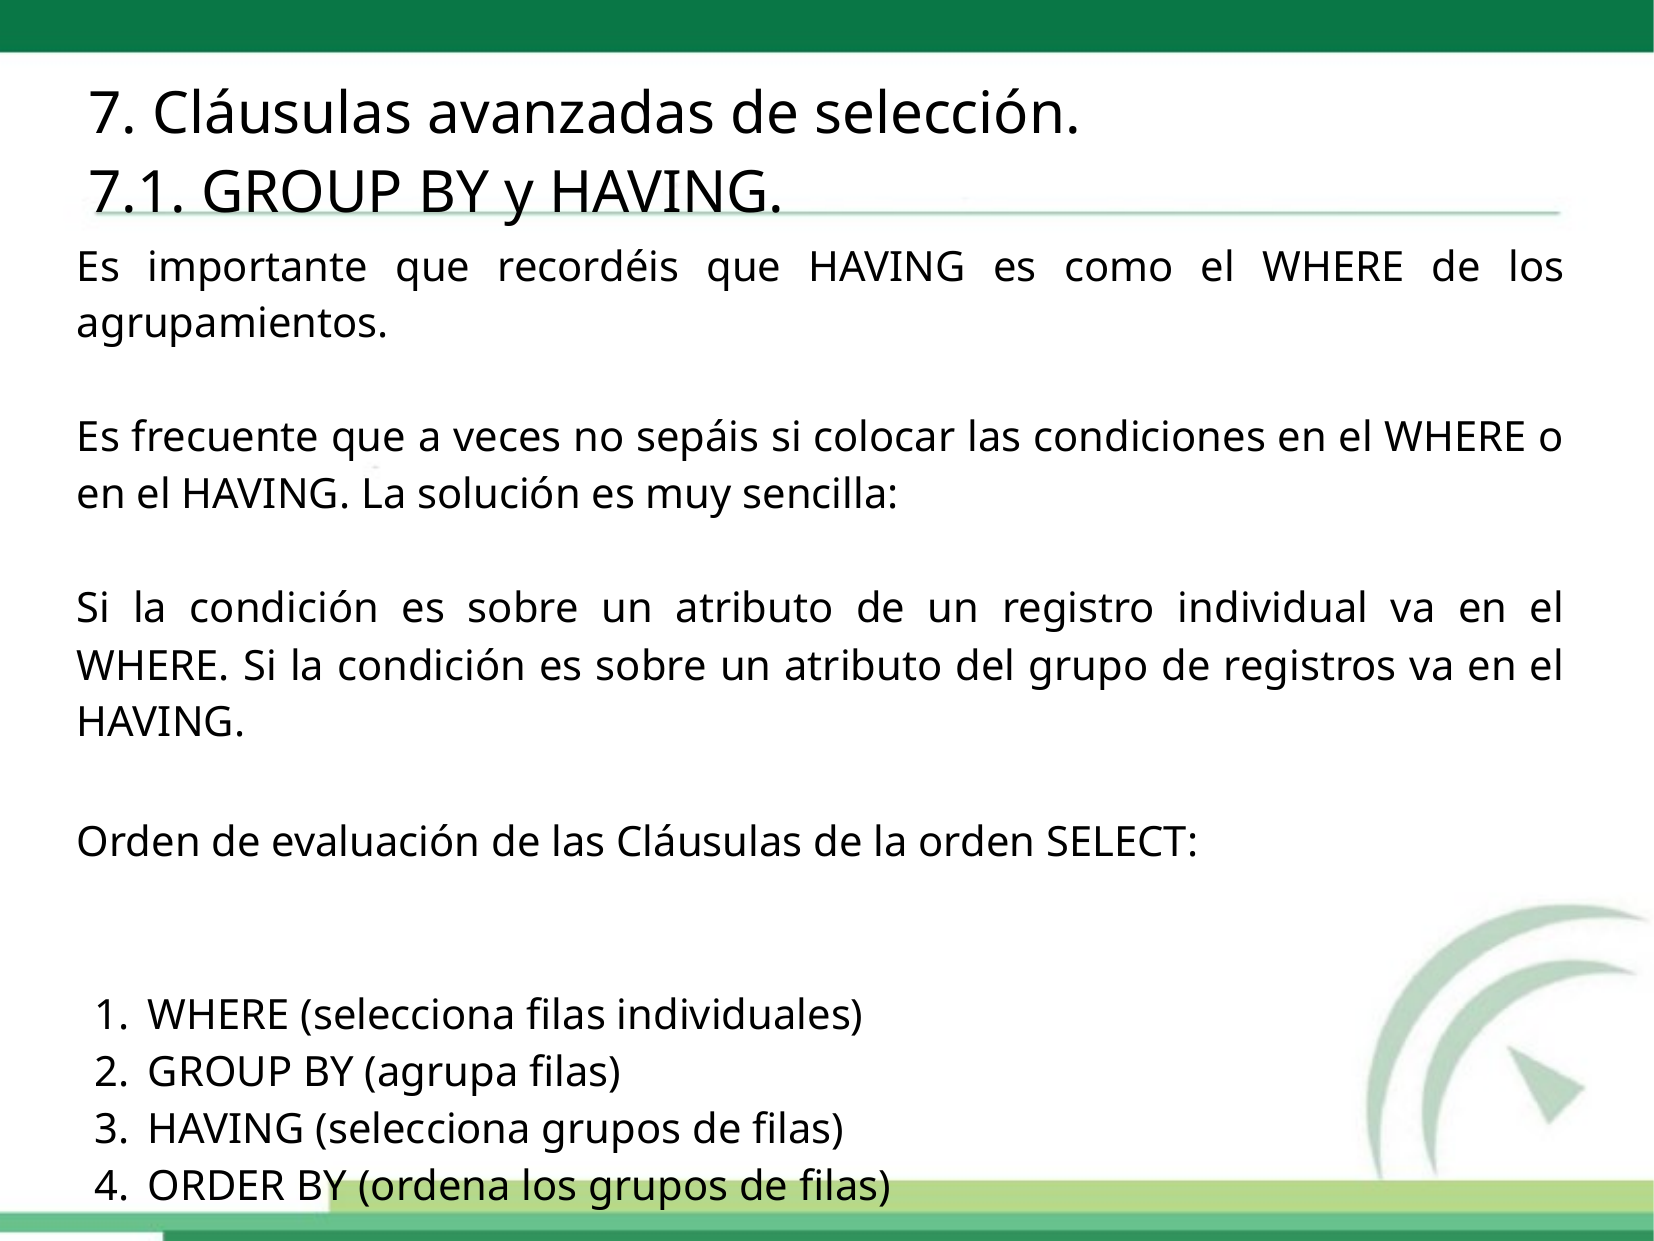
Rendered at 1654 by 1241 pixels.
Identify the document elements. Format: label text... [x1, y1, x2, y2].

list Es importante que recordéis que HAVING es como el WHERE de los agrupamientos. Es frecuente que a veces no sepáis si colocar las condiciones en el WHERE o en el HAVING. La solución es muy sencilla: Si la condición es sobre un atributo de un registro individual va en el WHERE. Si la condición es sobre un atributo del grupo de registros va en el HAVING. Orden de evaluación de las Cláusulas de la orden SELECT: WHERE (selecciona filas individuales) GROUP BY (agrupa filas) HAVING (selecciona grupos de filas) ORDER BY (ordena los grupos de filas) [76, 236, 1565, 1076]
picture [0, 0, 1654, 1241]
title 7. Cláusulas avanzadas de selección. 7.1. GROUP BY y HAVING. [88, 46, 1577, 254]
